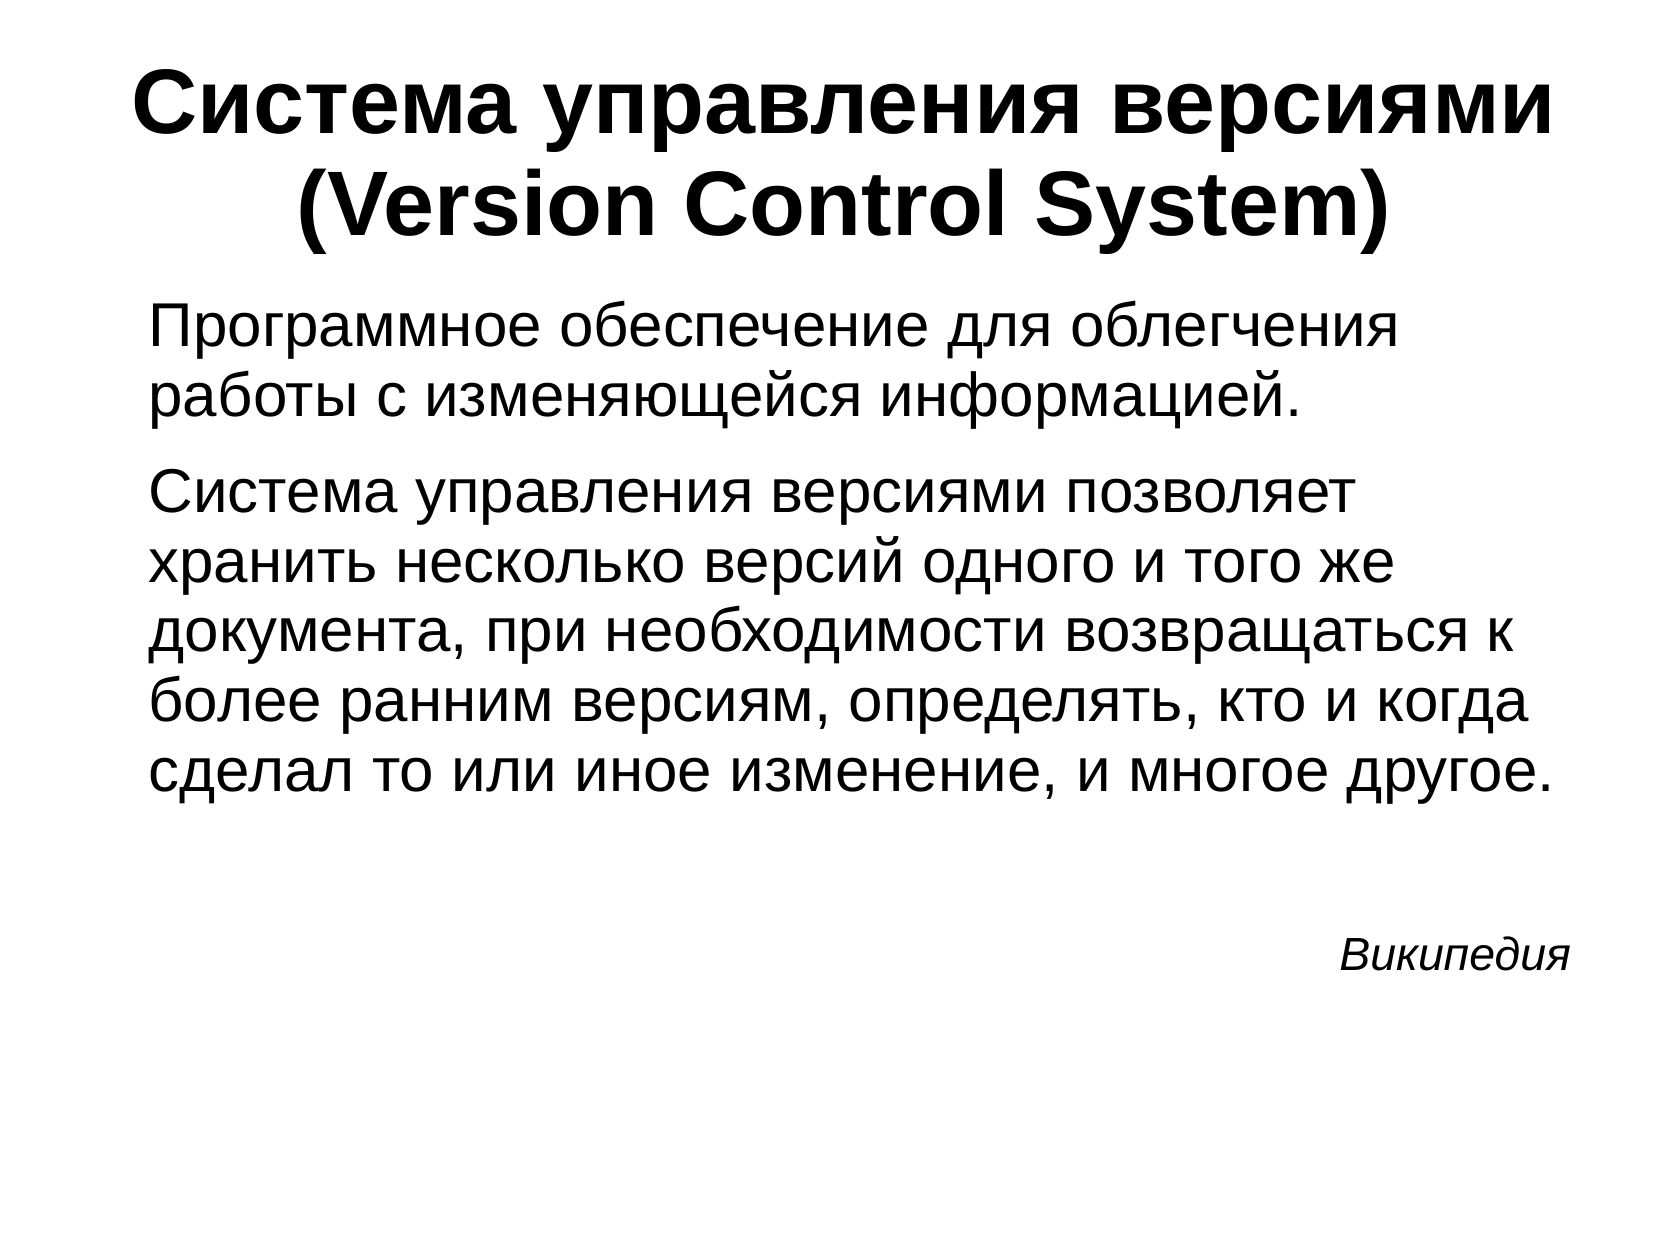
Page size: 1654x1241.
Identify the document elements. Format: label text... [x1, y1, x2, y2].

list Программное обеспечение для облегчения работы с изменяющейся информацией. Система управления версиями позволяет хранить несколько версий одного и того же документа, при необходимости возвращаться к более ранним версиям, определять, кто и когда сделал то или иное изменение, и многое другое. Википедия [82, 290, 1571, 1010]
title Система управления версиями (Version Control System) [82, 49, 1571, 257]
